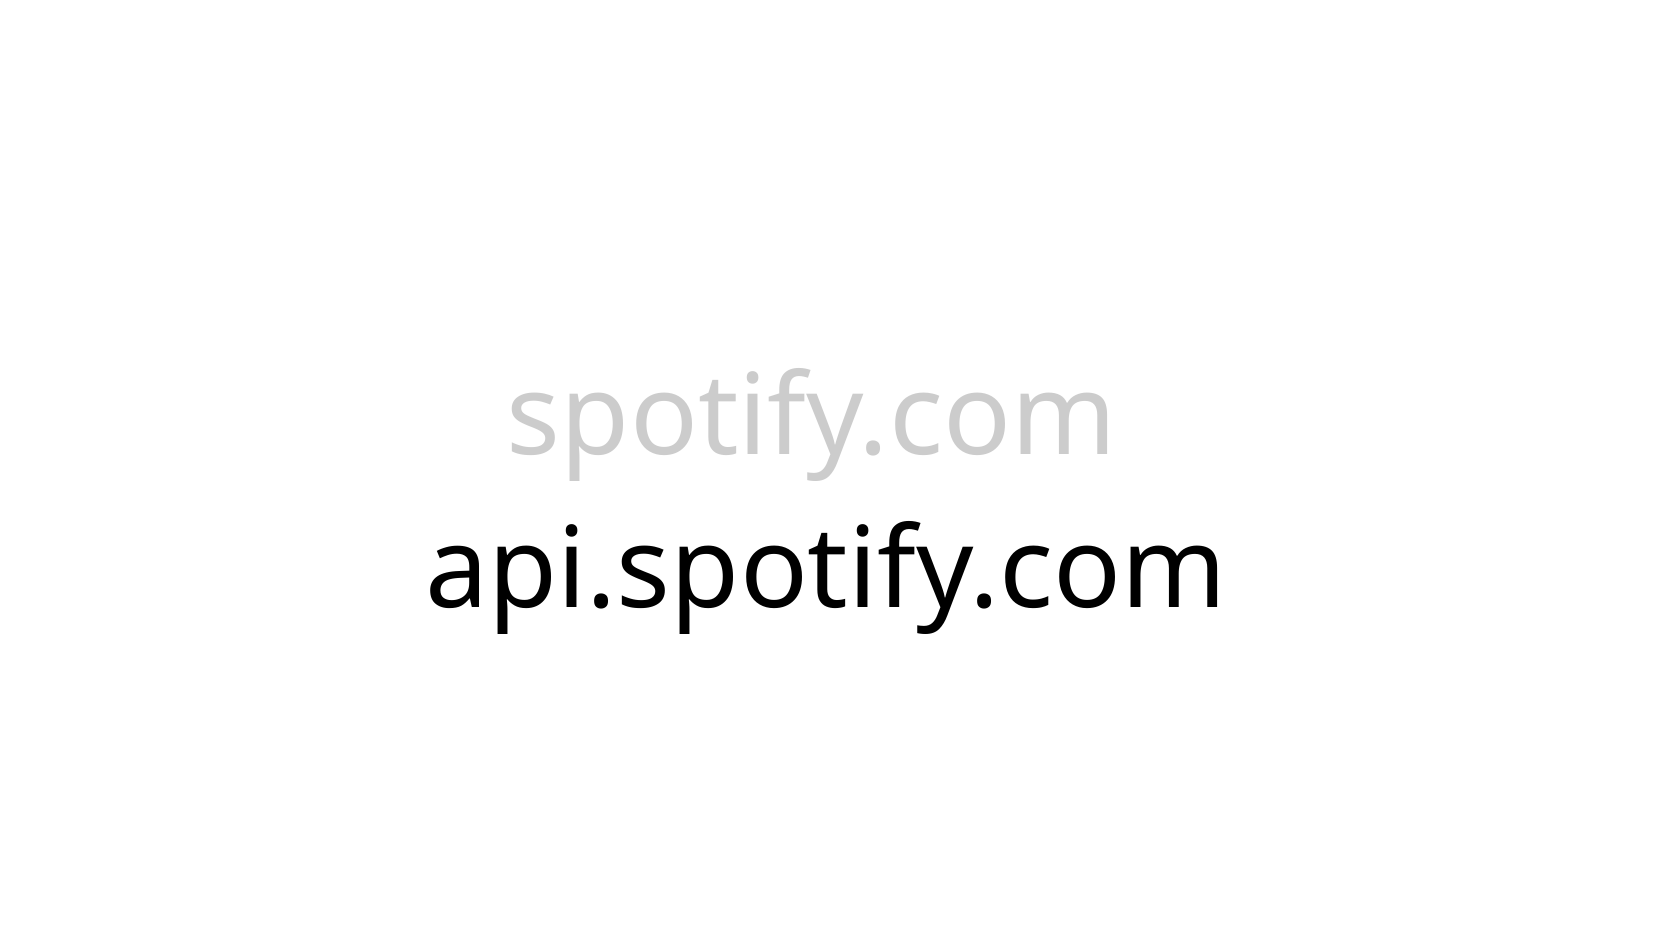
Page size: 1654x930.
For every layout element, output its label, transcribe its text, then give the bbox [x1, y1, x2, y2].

subtitle spotify.com api.spotify.com [82, 217, 1571, 757]
